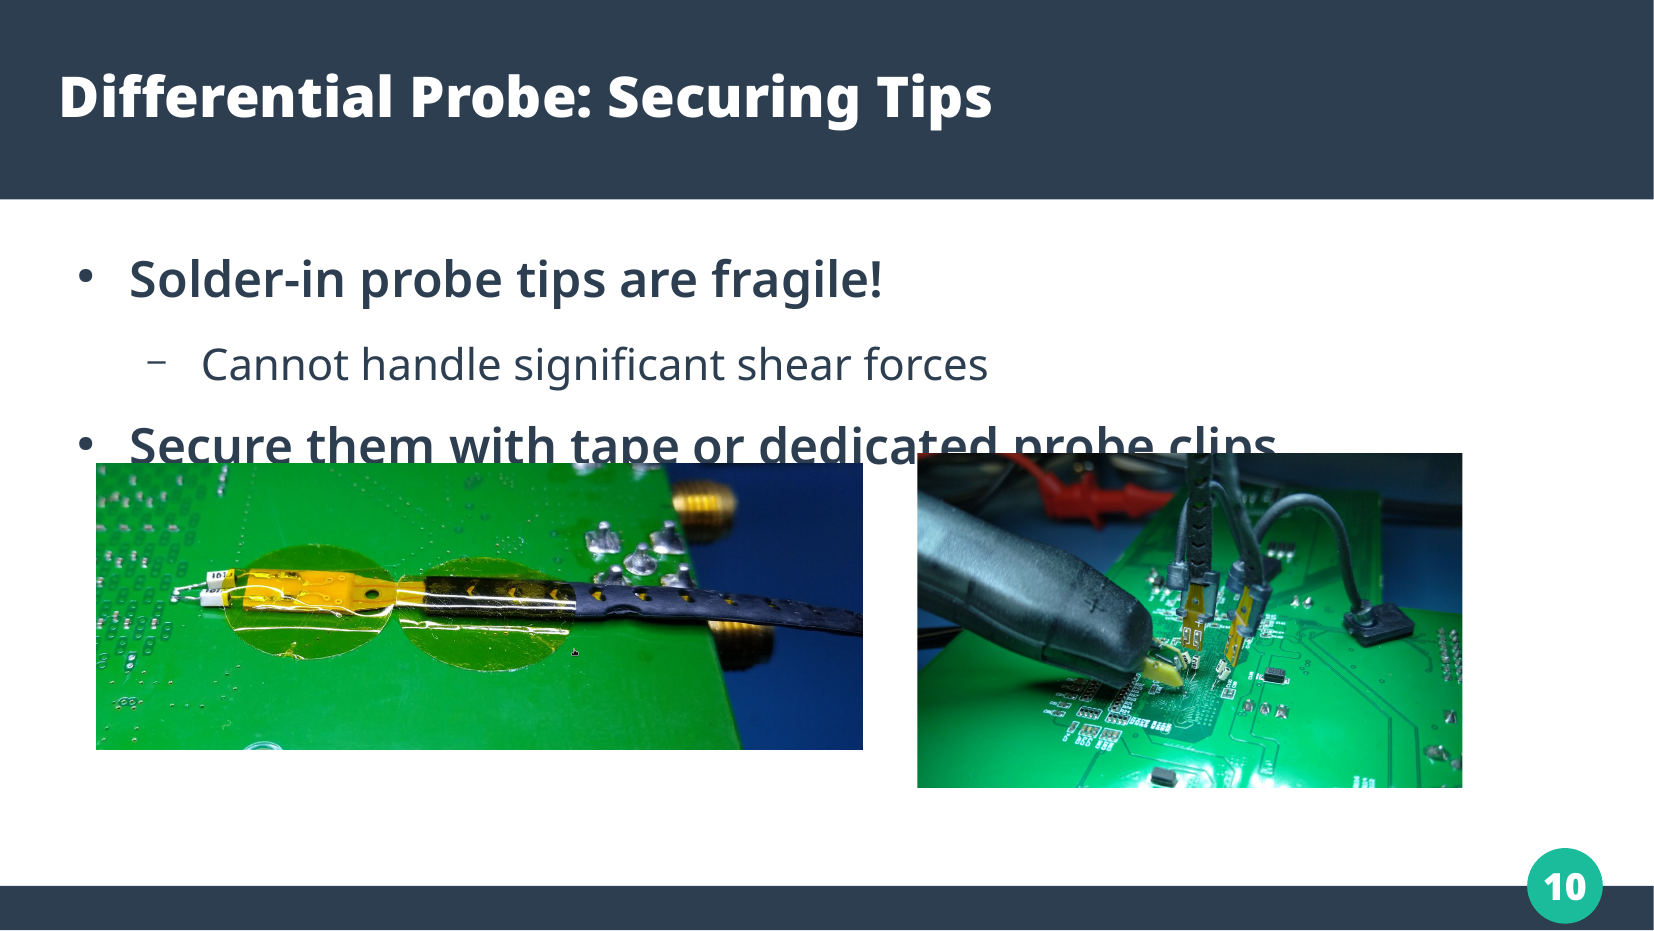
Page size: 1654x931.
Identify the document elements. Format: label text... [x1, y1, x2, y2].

picture [96, 463, 863, 751]
list Solder-in probe tips are fragile! Cannot handle significant shear forces Secure them with tape or dedicated probe clips [59, 243, 1595, 864]
title Differential Probe: Securing Tips [59, 37, 1595, 155]
picture [917, 453, 1463, 788]
